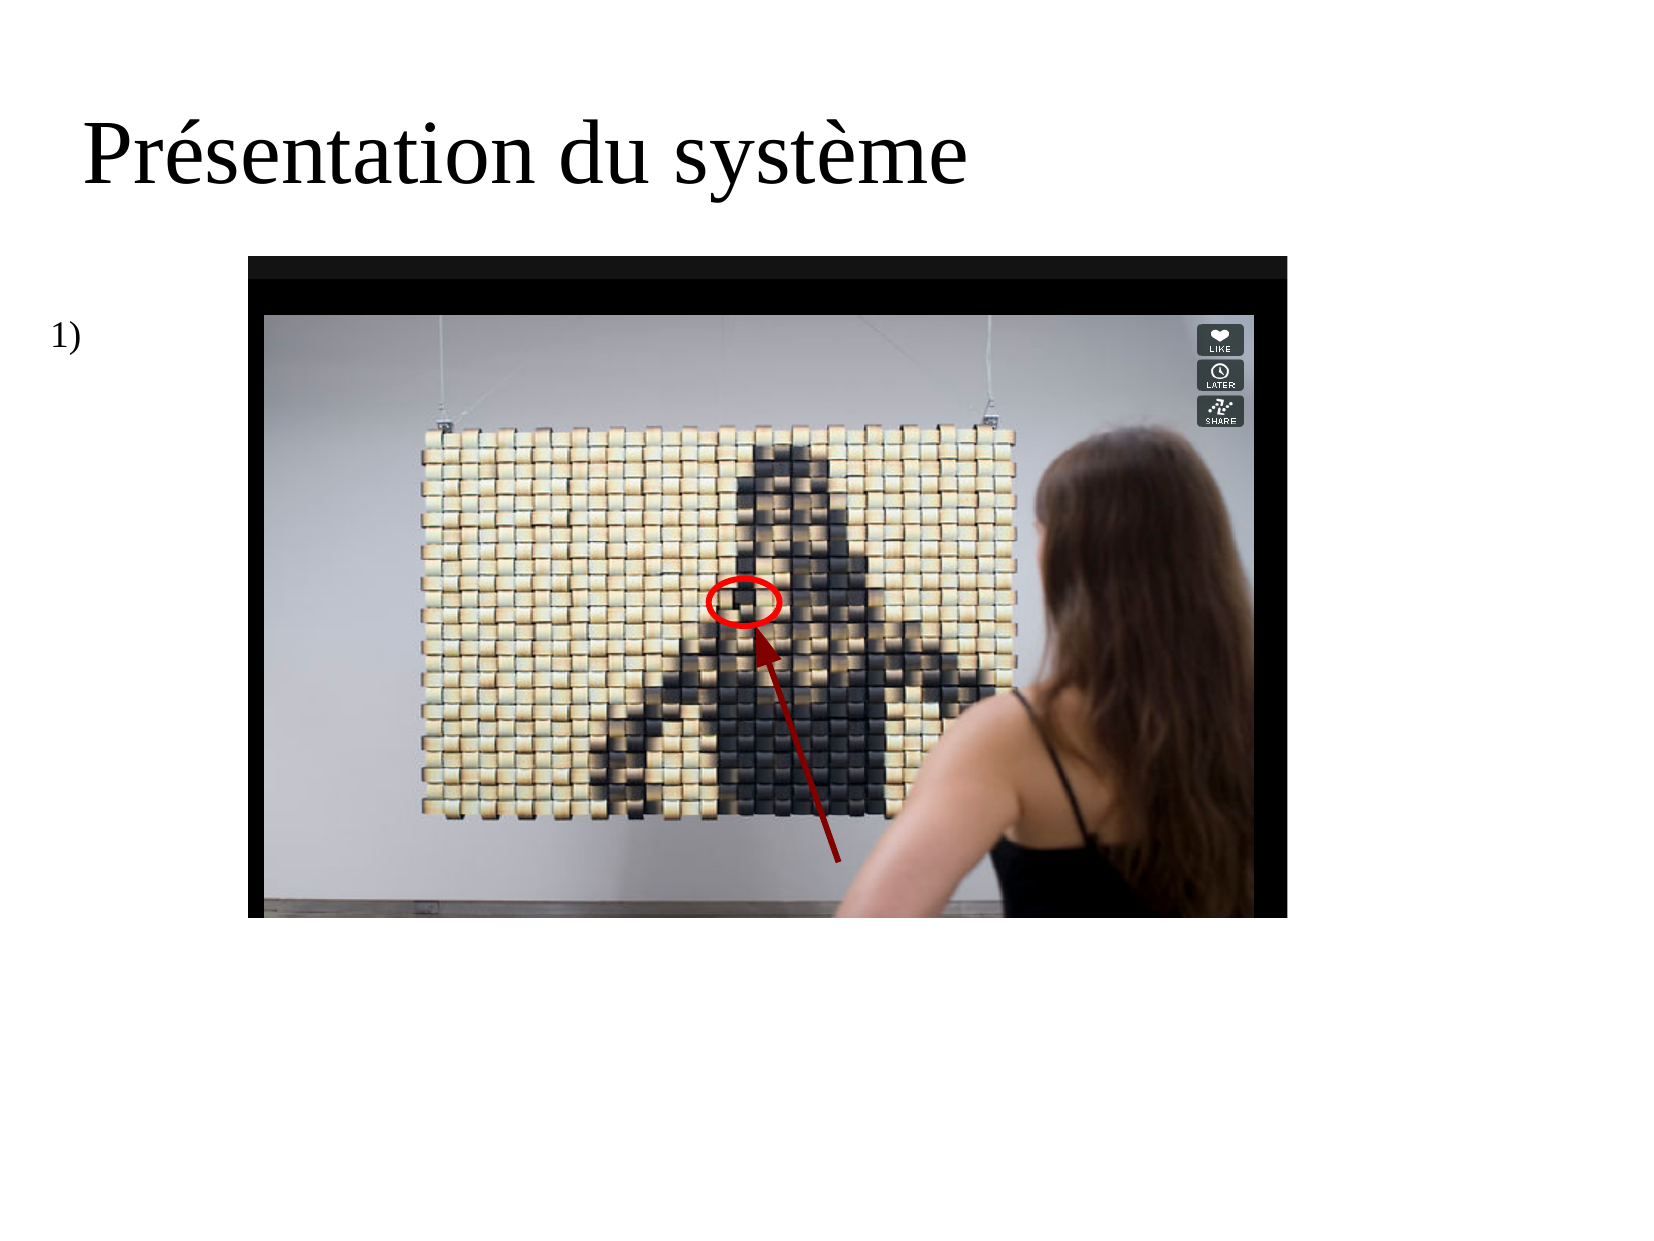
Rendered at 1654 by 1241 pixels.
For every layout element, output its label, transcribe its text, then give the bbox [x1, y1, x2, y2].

text_box 1) [35, 307, 154, 365]
title Présentation du système [82, 49, 1571, 257]
picture [248, 256, 1288, 918]
